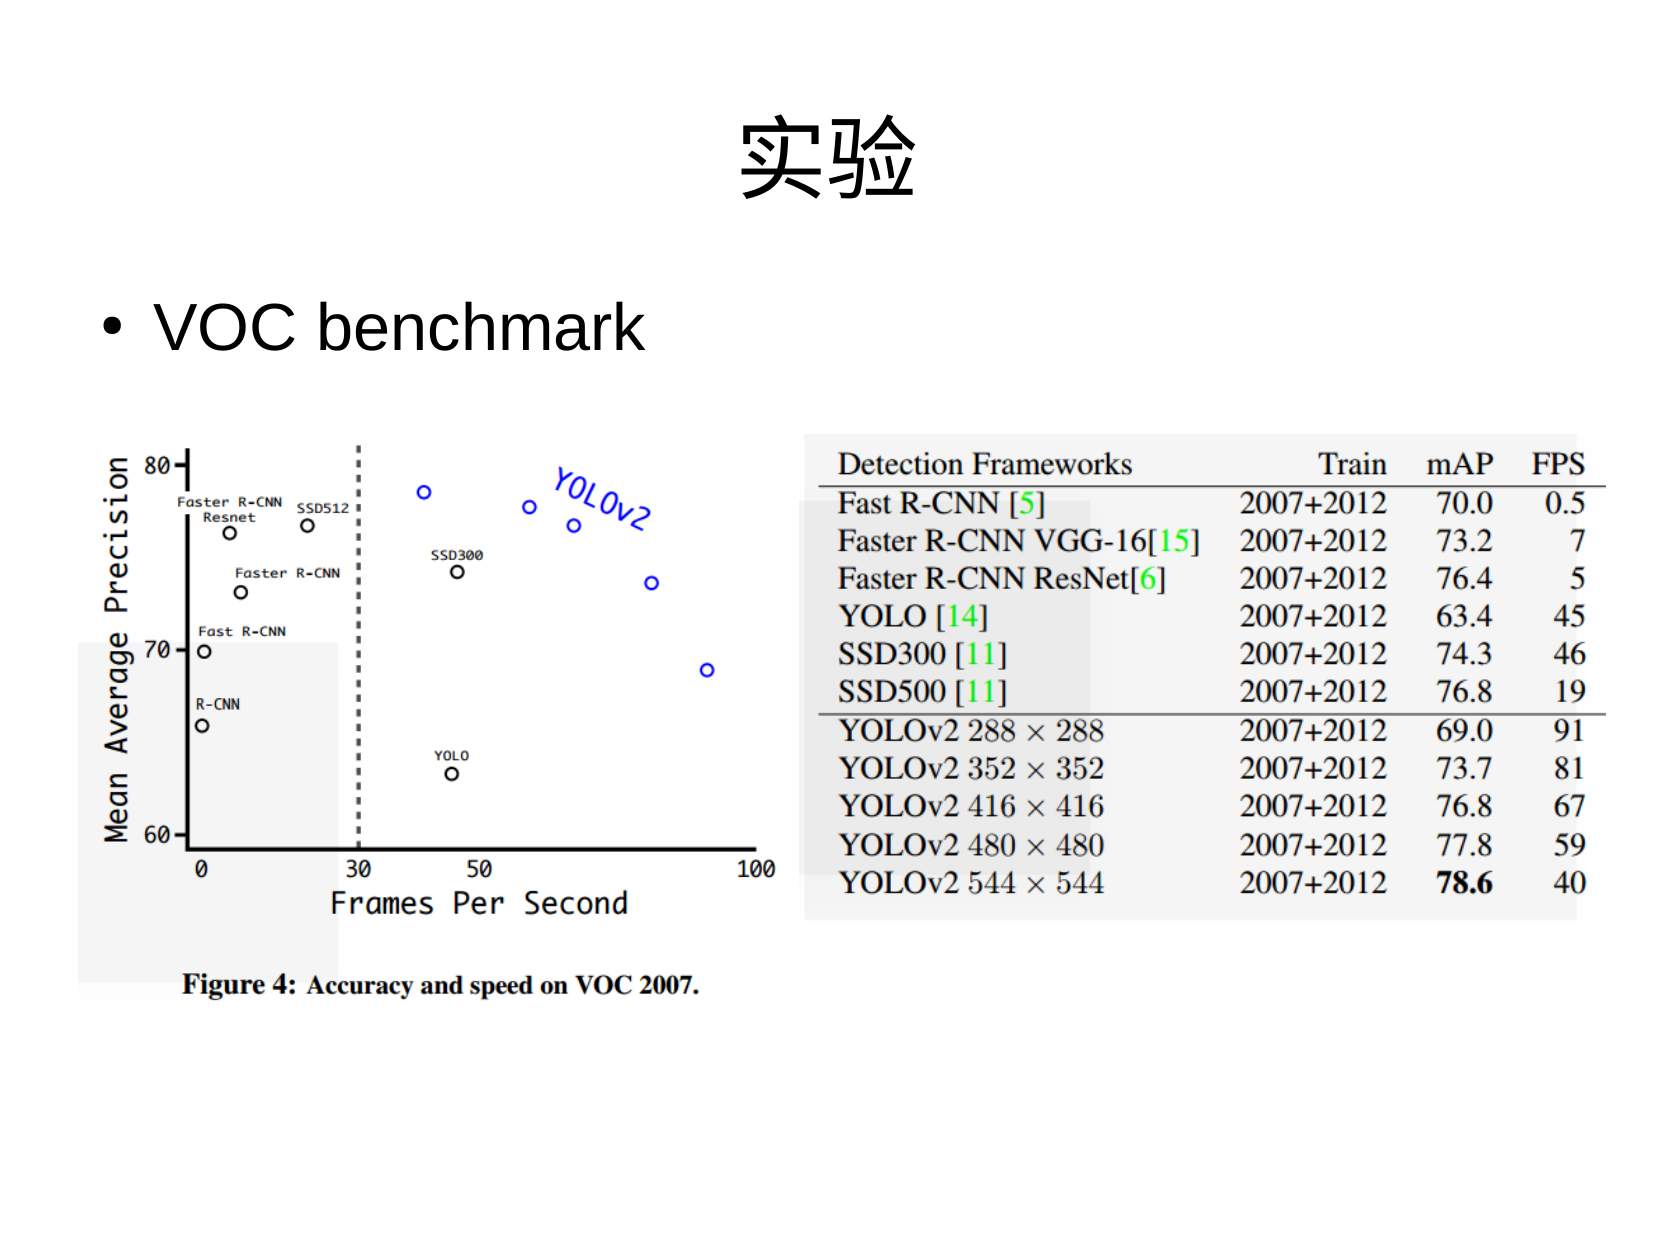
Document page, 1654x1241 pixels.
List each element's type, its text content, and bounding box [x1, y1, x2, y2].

title 实验 [82, 49, 1571, 257]
picture [799, 434, 1606, 924]
list VOC benchmark [82, 290, 1571, 1010]
picture [78, 404, 781, 1023]
